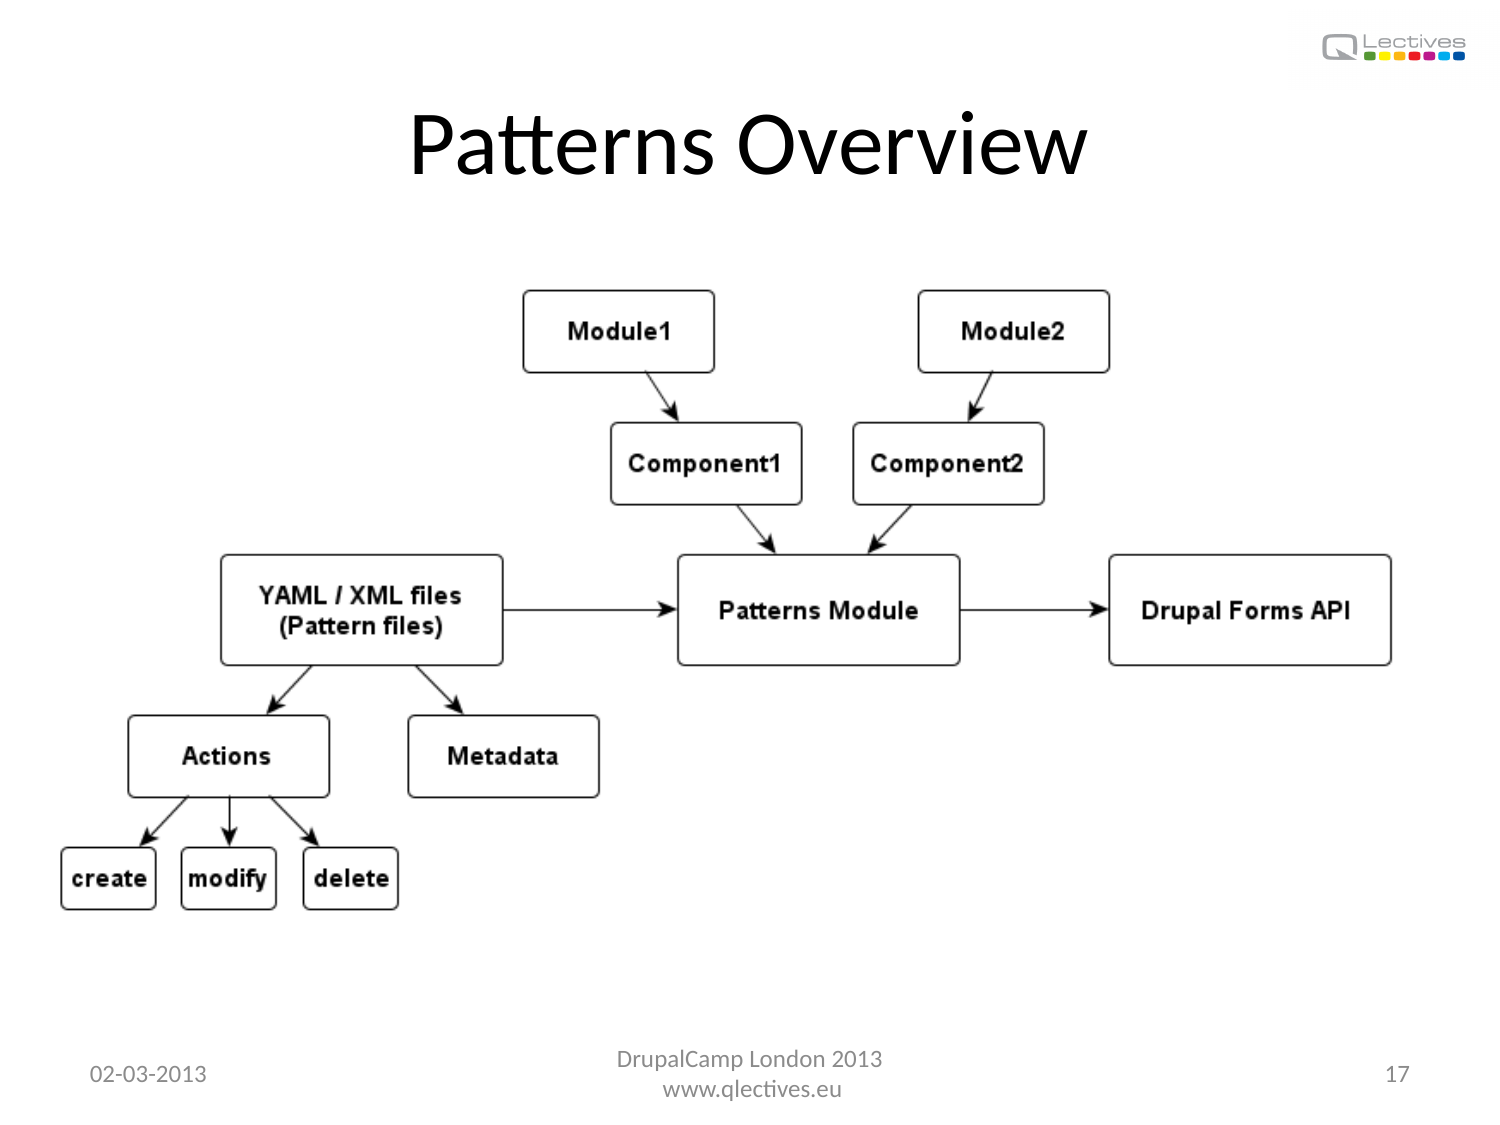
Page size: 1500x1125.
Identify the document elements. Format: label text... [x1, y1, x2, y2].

picture [35, 265, 1418, 934]
text_box <number> [1074, 1042, 1425, 1103]
text_box DrupalCamp London 2013 www.qlectives.eu [512, 1042, 988, 1103]
picture [1288, 9, 1500, 90]
text_box Patterns Overview [74, 44, 1425, 233]
text_box 02-03-2013 [74, 1042, 425, 1103]
